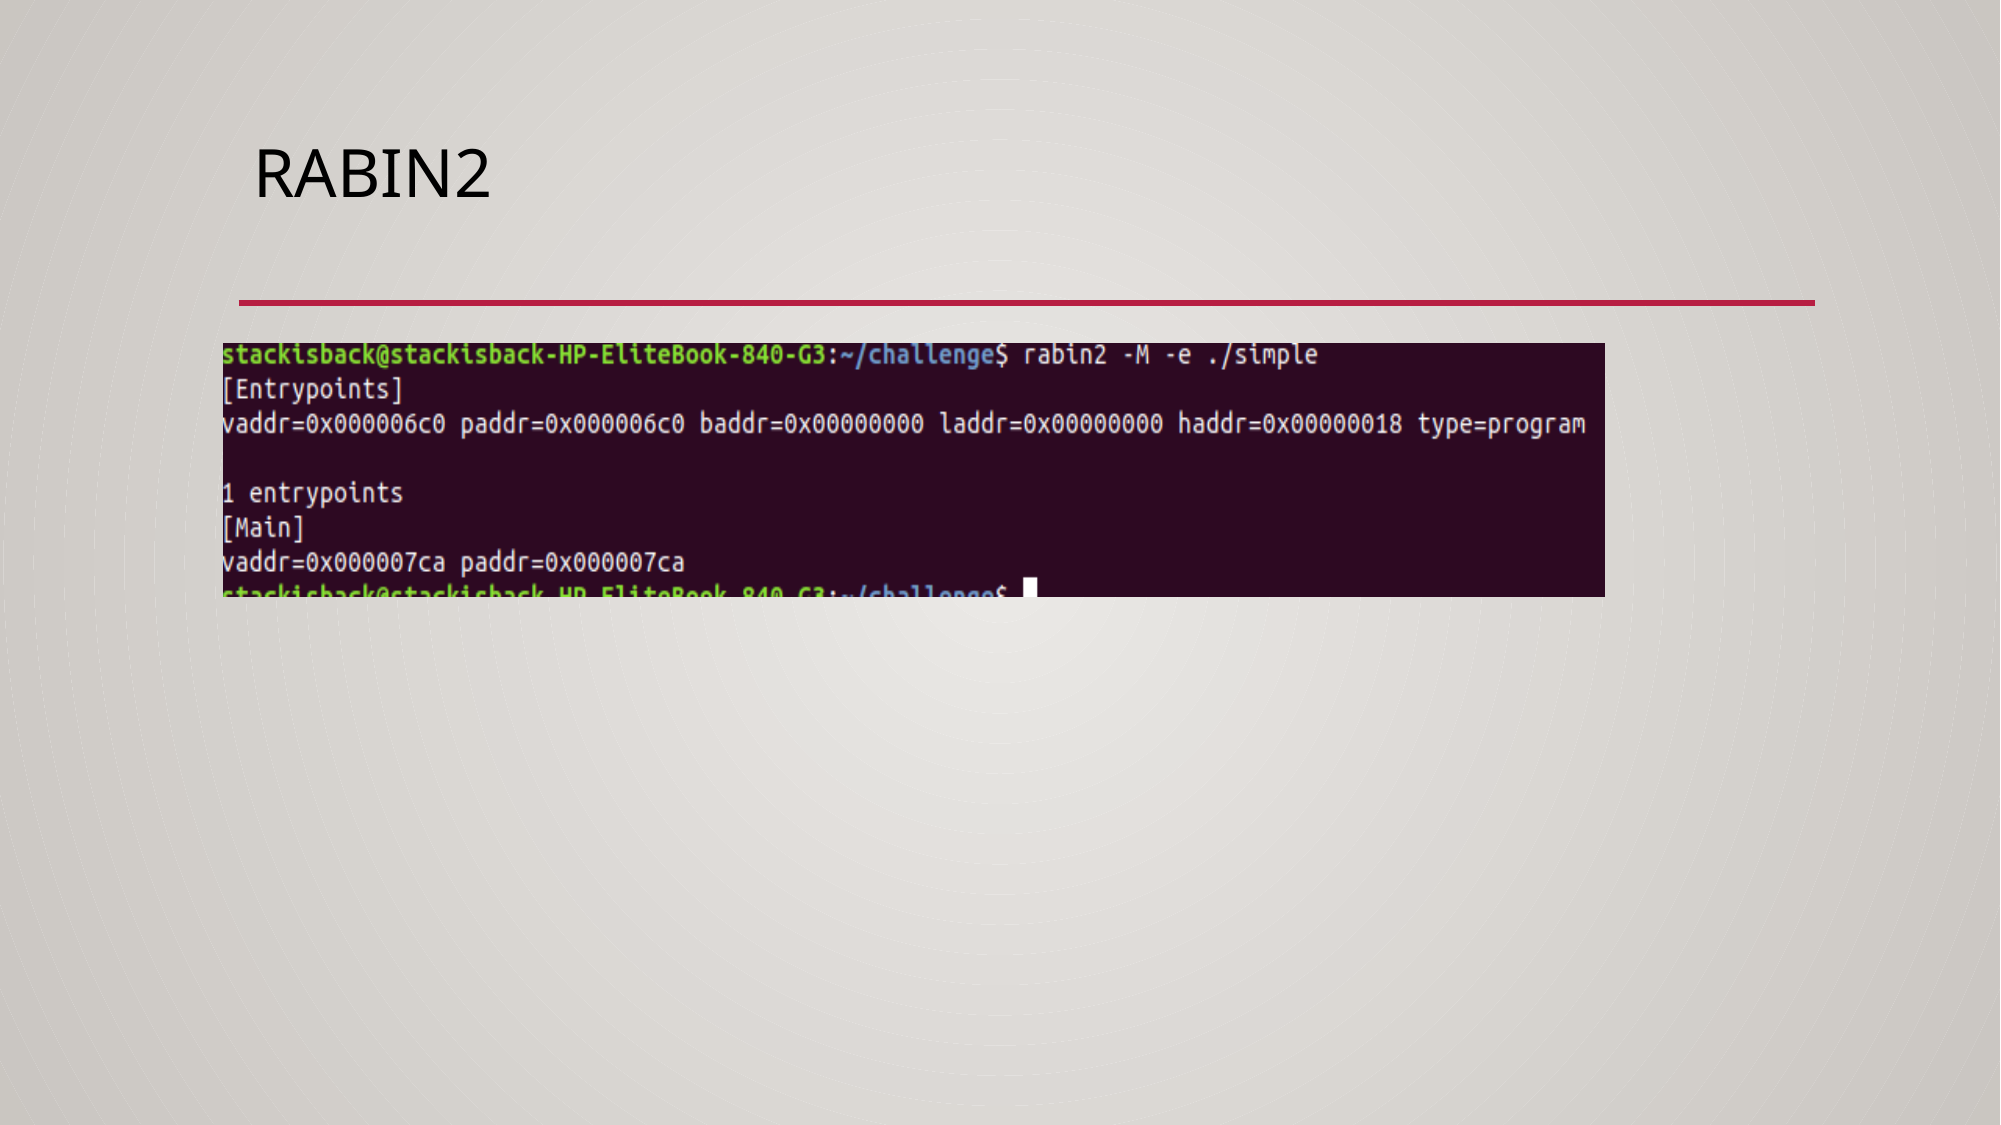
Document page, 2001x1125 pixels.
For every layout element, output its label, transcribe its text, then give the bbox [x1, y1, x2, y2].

picture [223, 343, 1605, 597]
title RABIN2 [238, 131, 1814, 305]
